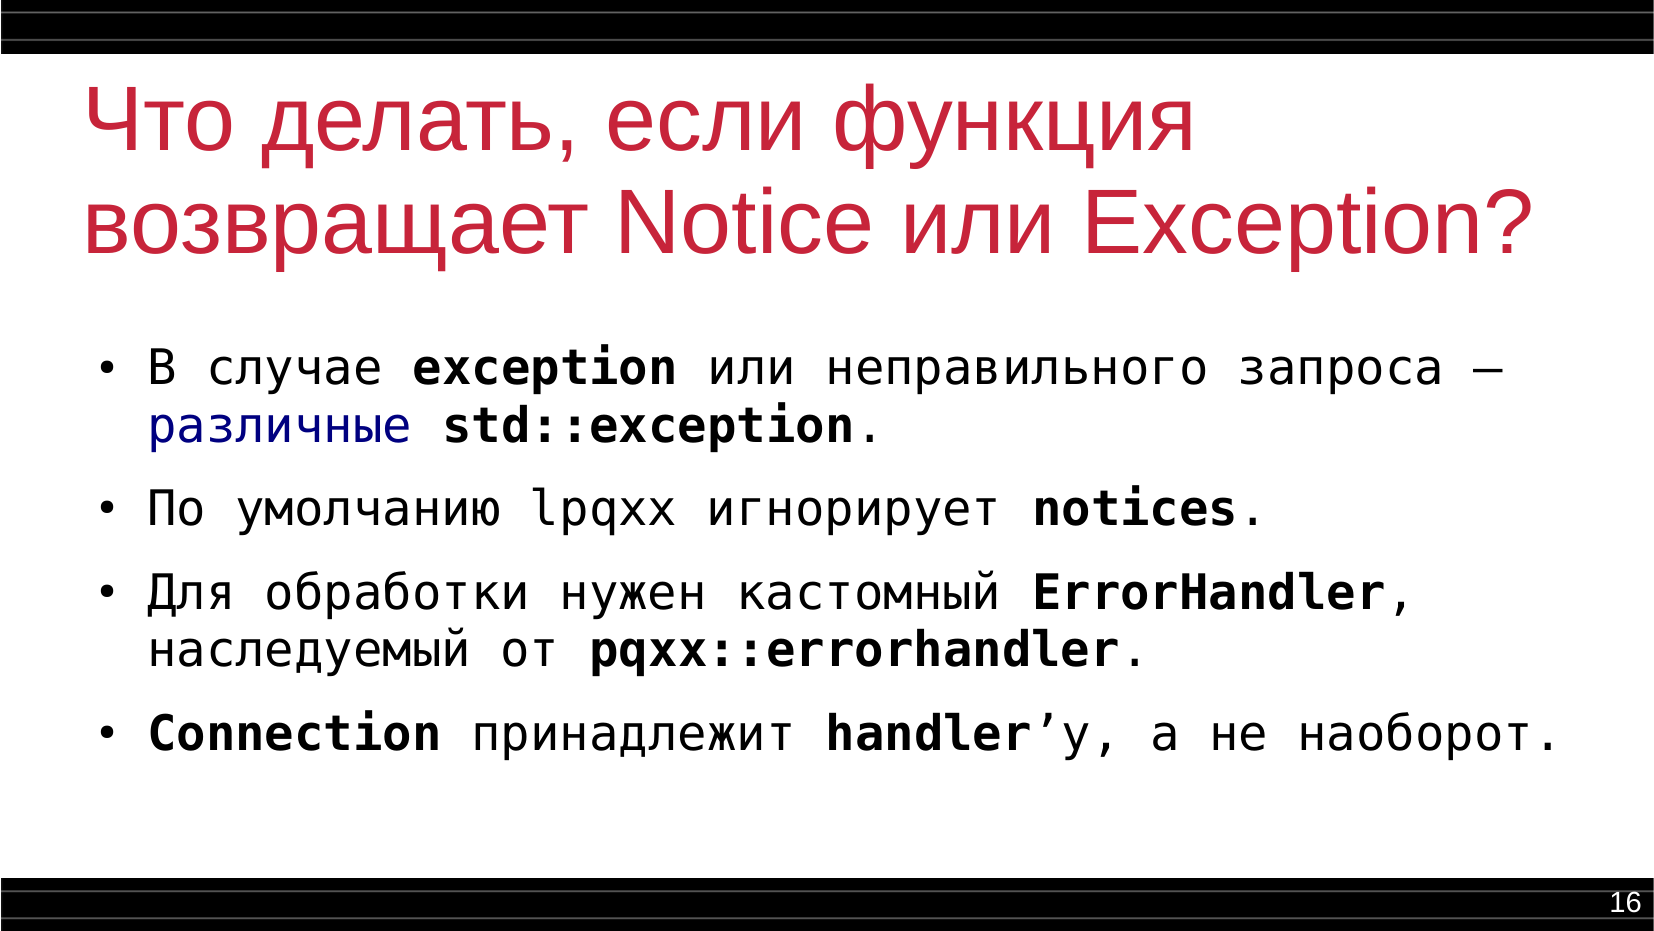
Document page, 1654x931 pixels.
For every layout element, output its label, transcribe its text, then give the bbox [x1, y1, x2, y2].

list В случае exception или неправильного запроса — различные std::exception. По умолчанию lpqxx игнорирует notices. Для обработки нужен кастомный ErrorHandler, наследуемый от pqxx::errorhandler. Connection принадлежит handler’у, а не наоборот. [82, 339, 1571, 826]
picture [1, 878, 1654, 931]
picture [1, 0, 1654, 54]
title Что делать, если функция возвращает Notice или Exception? [82, 67, 1571, 273]
